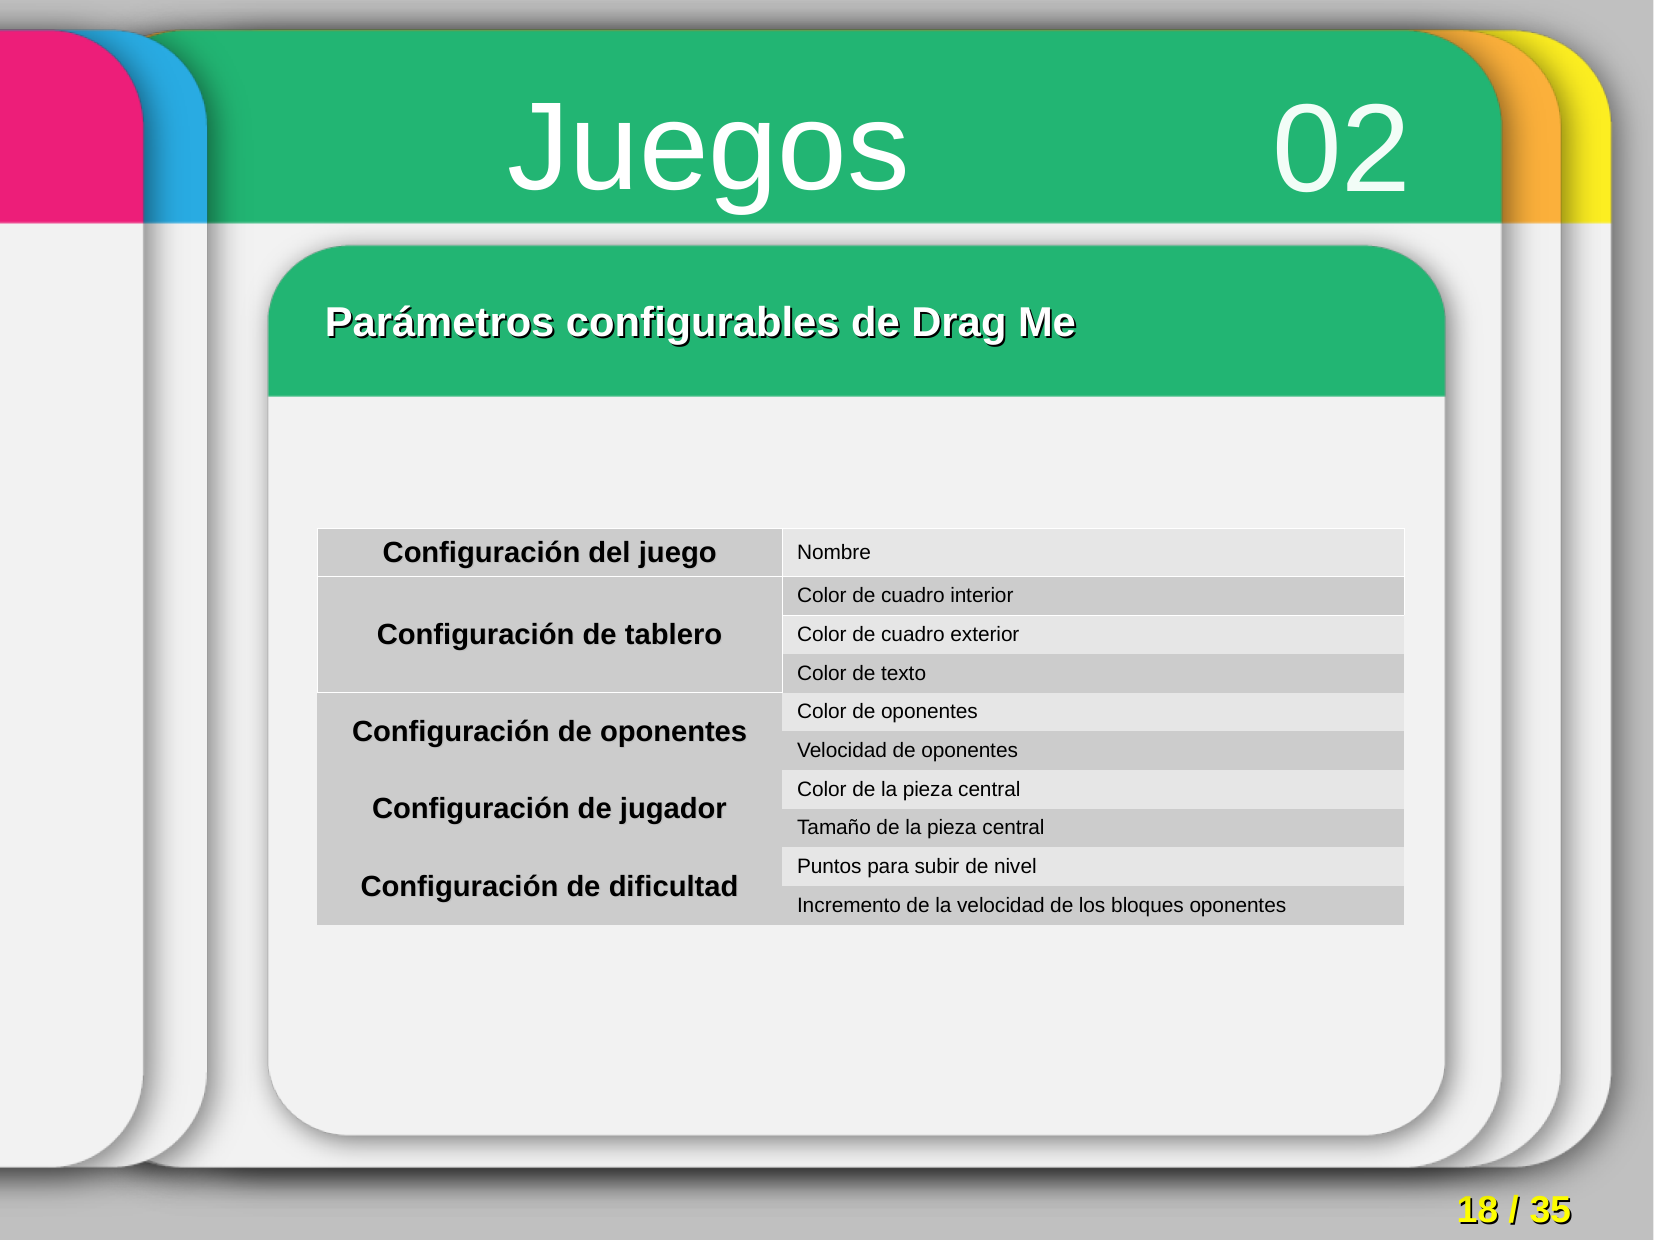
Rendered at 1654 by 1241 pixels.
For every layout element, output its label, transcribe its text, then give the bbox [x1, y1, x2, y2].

title Juegos [147, 59, 1270, 235]
table_cell Color de oponentes [782, 693, 1404, 731]
table_cell Configuración de oponentes [317, 693, 782, 770]
table_cell Tamaño de la pieza central [782, 809, 1404, 847]
table_cell Incremento de la velocidad de los bloques oponentes [782, 886, 1404, 925]
picture [0, 0, 1654, 1241]
table_cell Color de la pieza central [782, 770, 1404, 809]
table_cell Velocidad de oponentes [782, 731, 1404, 770]
table_cell Color de texto [783, 654, 1404, 693]
text_box [236, 221, 1536, 1193]
table_header Nombre [783, 529, 1404, 576]
table_cell Configuración de tablero [318, 577, 782, 692]
table_cell Configuración de jugador [317, 770, 782, 847]
table_cell Color de cuadro interior [783, 577, 1404, 615]
table_cell Puntos para subir de nivel [782, 847, 1404, 886]
table_cell Color de cuadro exterior [783, 616, 1404, 654]
title Parámetros configurables de Drag Me [324, 218, 1077, 427]
table_cell Configuración de dificultad [317, 847, 782, 925]
table_header Configuración del juego [318, 529, 782, 576]
text_box 02 [1257, 58, 1433, 221]
